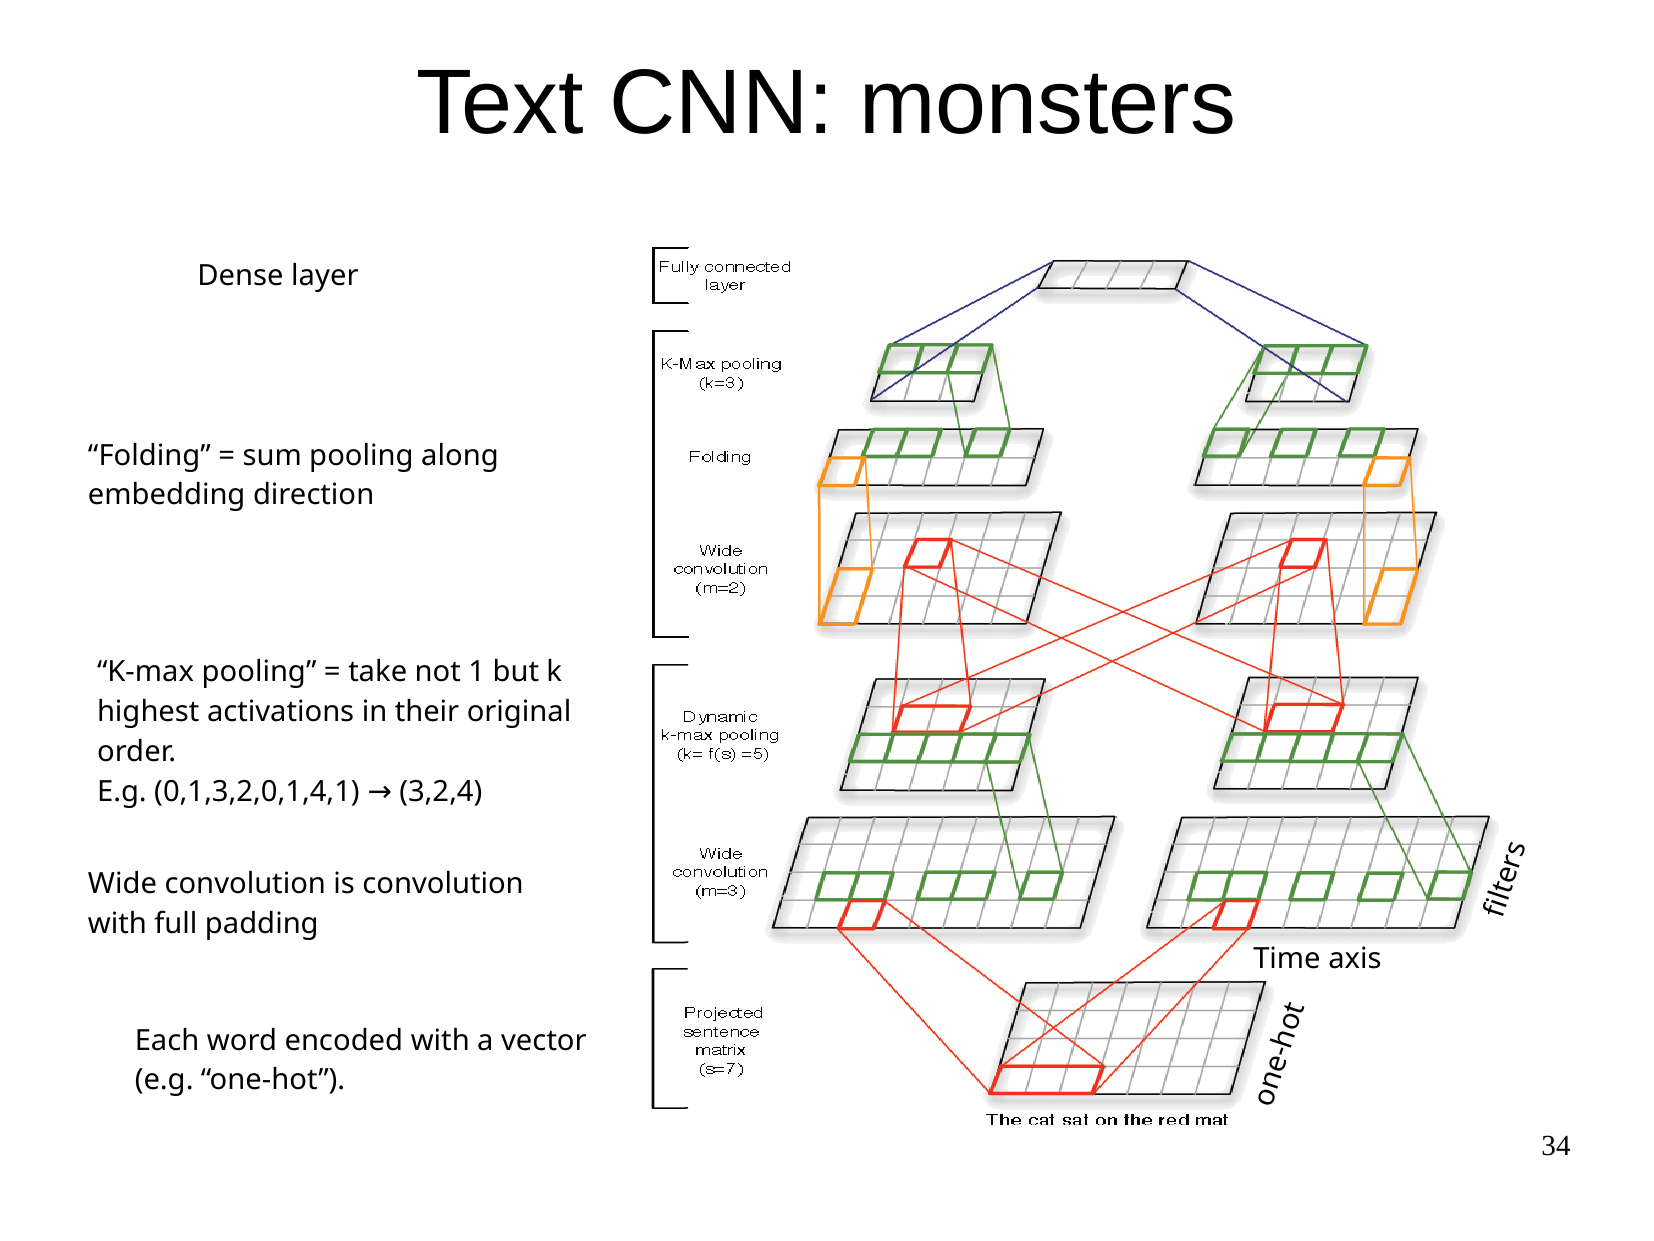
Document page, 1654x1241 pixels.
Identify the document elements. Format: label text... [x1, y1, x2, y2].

title Text CNN: monsters [82, 49, 1571, 257]
picture [637, 237, 1503, 1126]
text_box filters [1460, 785, 1552, 937]
text_box Wide convolution is convolution with full padding [73, 855, 556, 939]
text_box one-hot [1230, 980, 1321, 1126]
text_box Each word encoded with a vector (e.g. “one-hot”). [120, 1011, 620, 1130]
text_box “Folding” = sum pooling along embedding direction [73, 426, 601, 511]
text_box “K-max pooling” = take not 1 but k highest activations in their original order. E.g. (0,1,3,2,0,1,4,1) → (3,2,4) [82, 643, 601, 796]
text_box Dense layer [182, 246, 392, 296]
text_box Time axis [1238, 930, 1434, 980]
